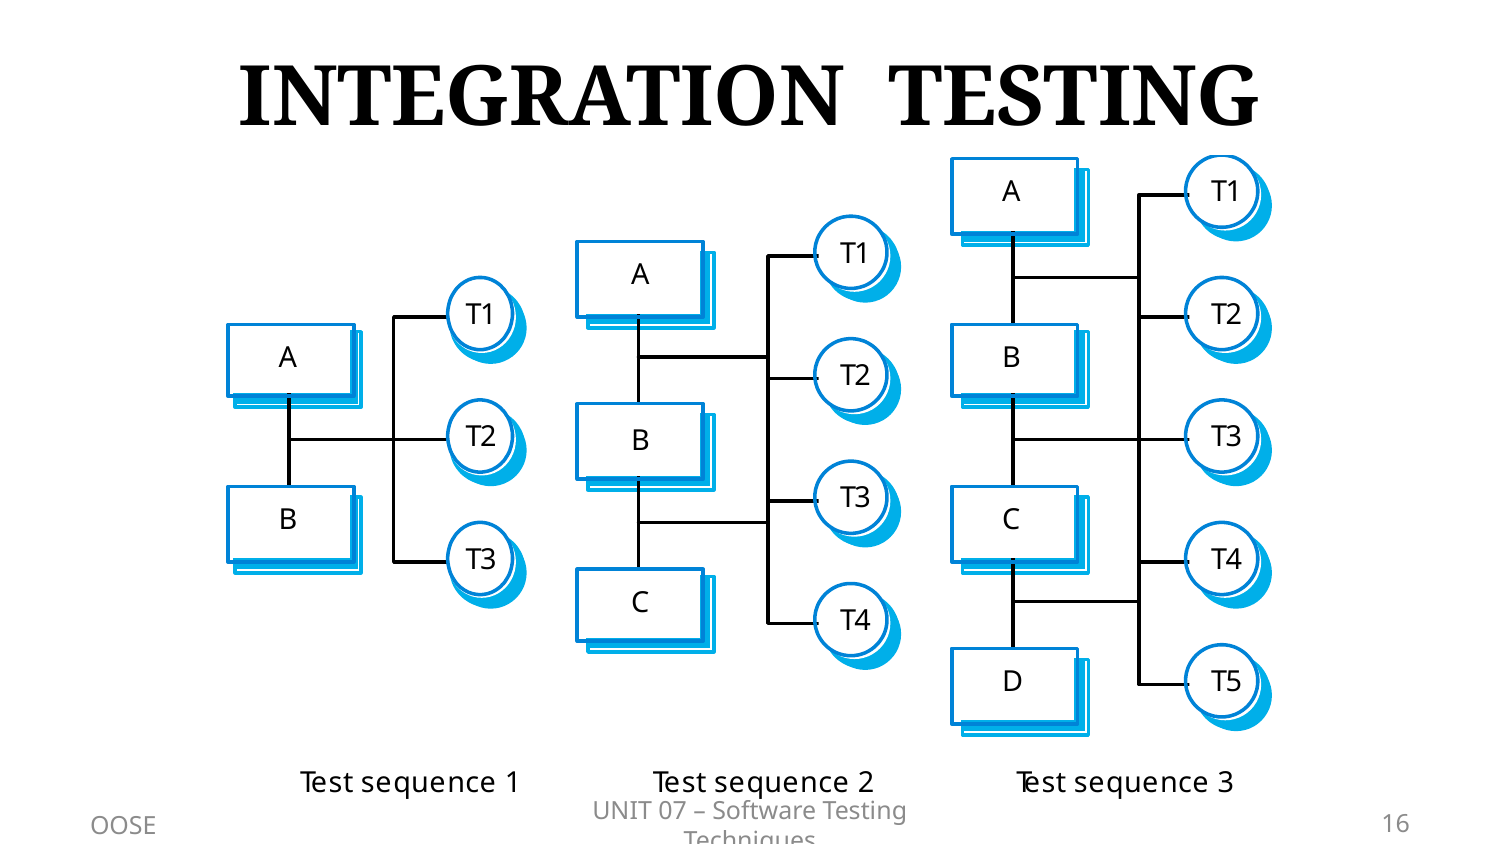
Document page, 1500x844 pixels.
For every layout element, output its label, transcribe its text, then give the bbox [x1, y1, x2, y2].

title INTEGRATION TESTING [75, 23, 1425, 164]
picture [224, 155, 1276, 804]
